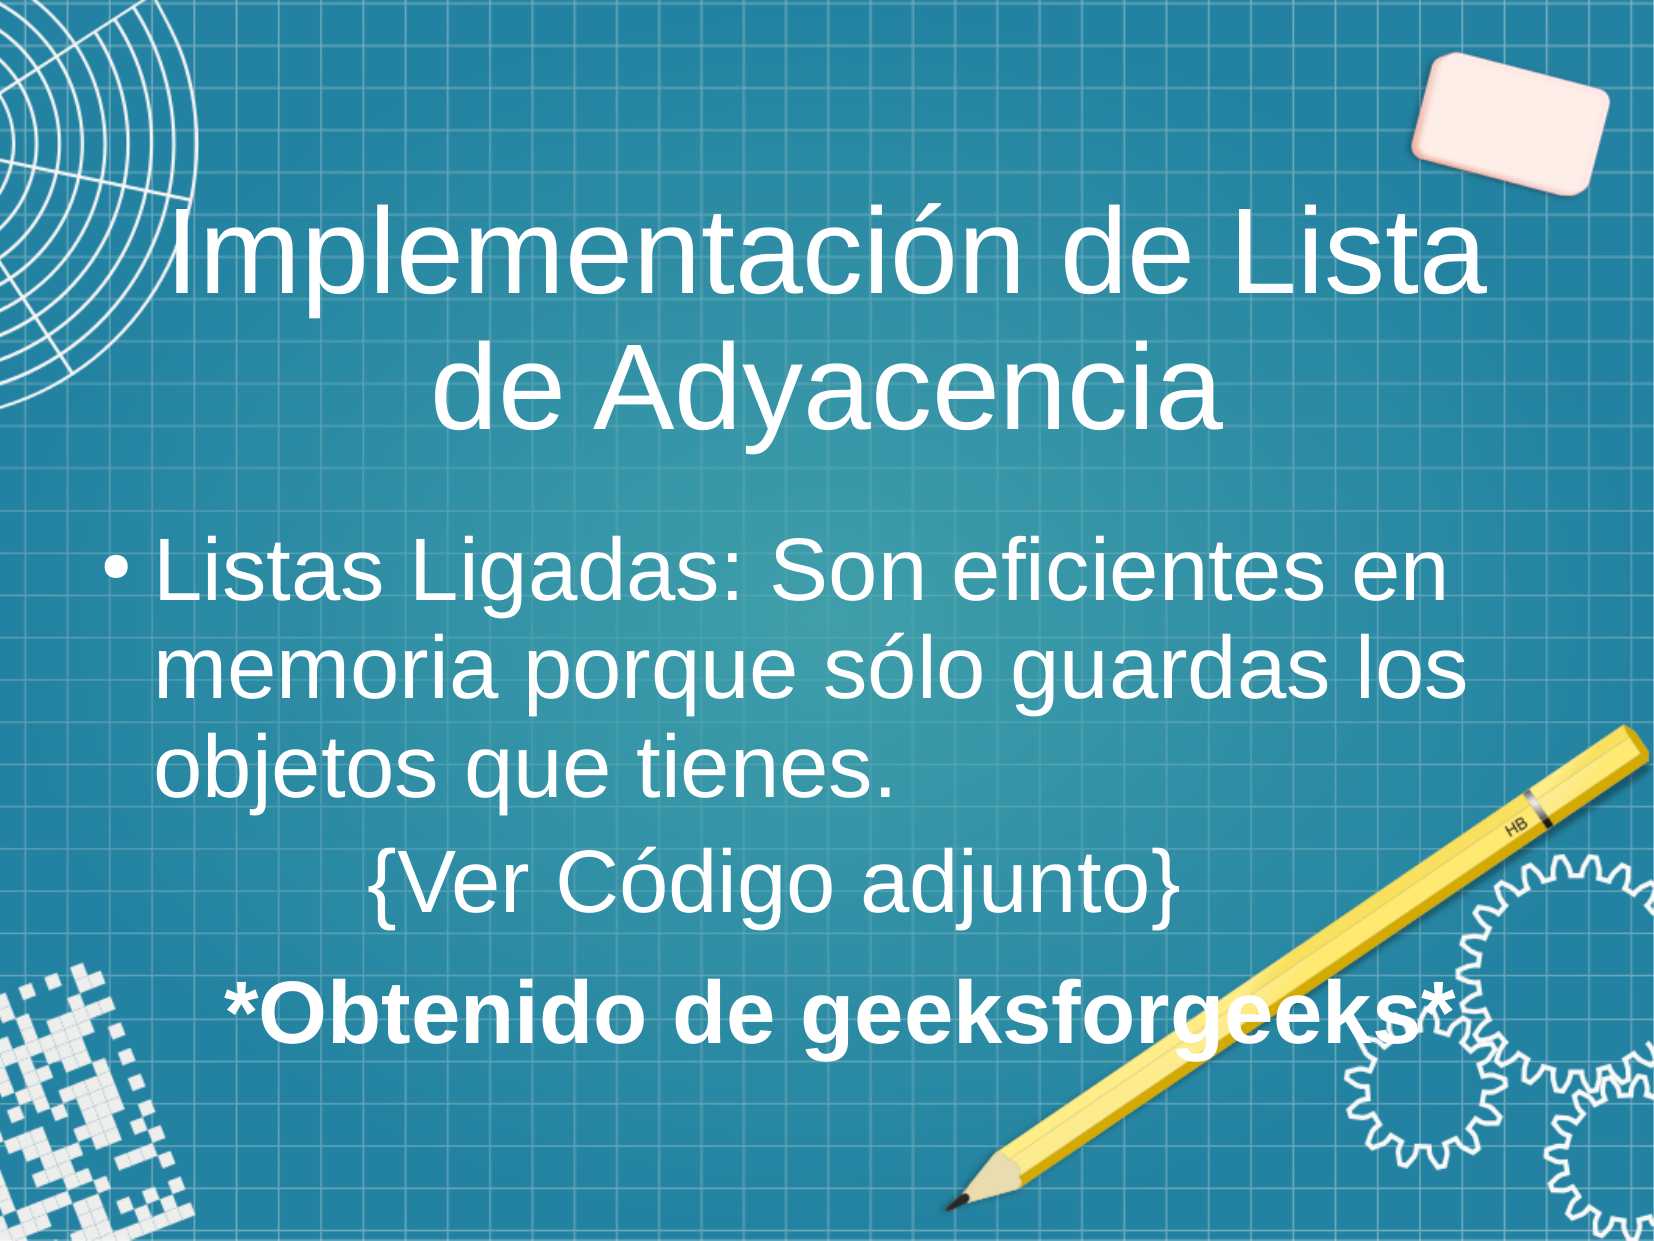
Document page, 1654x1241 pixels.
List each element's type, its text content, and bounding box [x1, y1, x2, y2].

picture [0, 0, 1654, 1241]
list Listas Ligadas: Son eficientes en memoria porque sólo guardas los objetos que tienes. {Ver Código adjunto} *Obtenido de geeksforgeeks* [82, 519, 1571, 1123]
title Implementación de Lista de Adyacencia [82, 177, 1571, 461]
